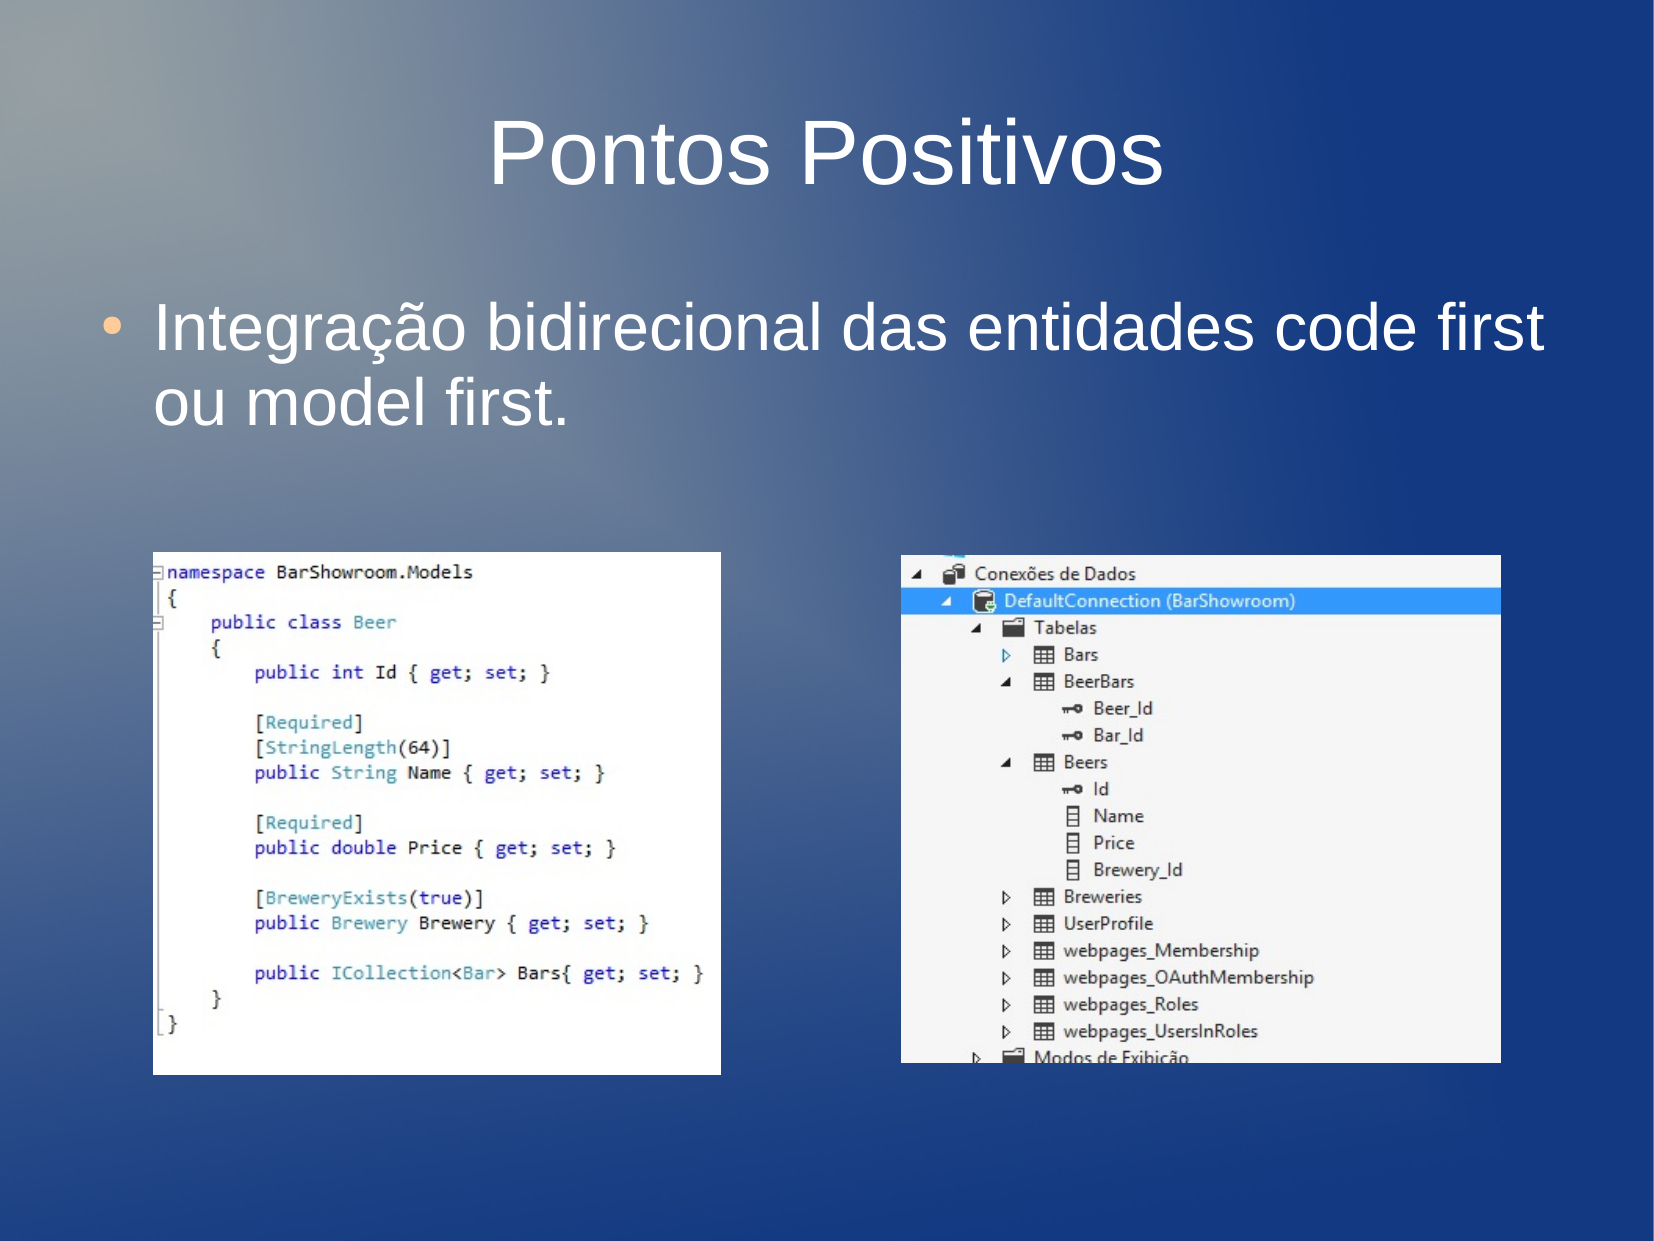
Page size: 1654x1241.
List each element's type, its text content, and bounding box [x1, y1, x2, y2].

picture [0, 0, 1654, 1241]
list Integração bidirecional das entidades code first ou model first. [82, 290, 1571, 473]
title Pontos Positivos [82, 49, 1571, 257]
